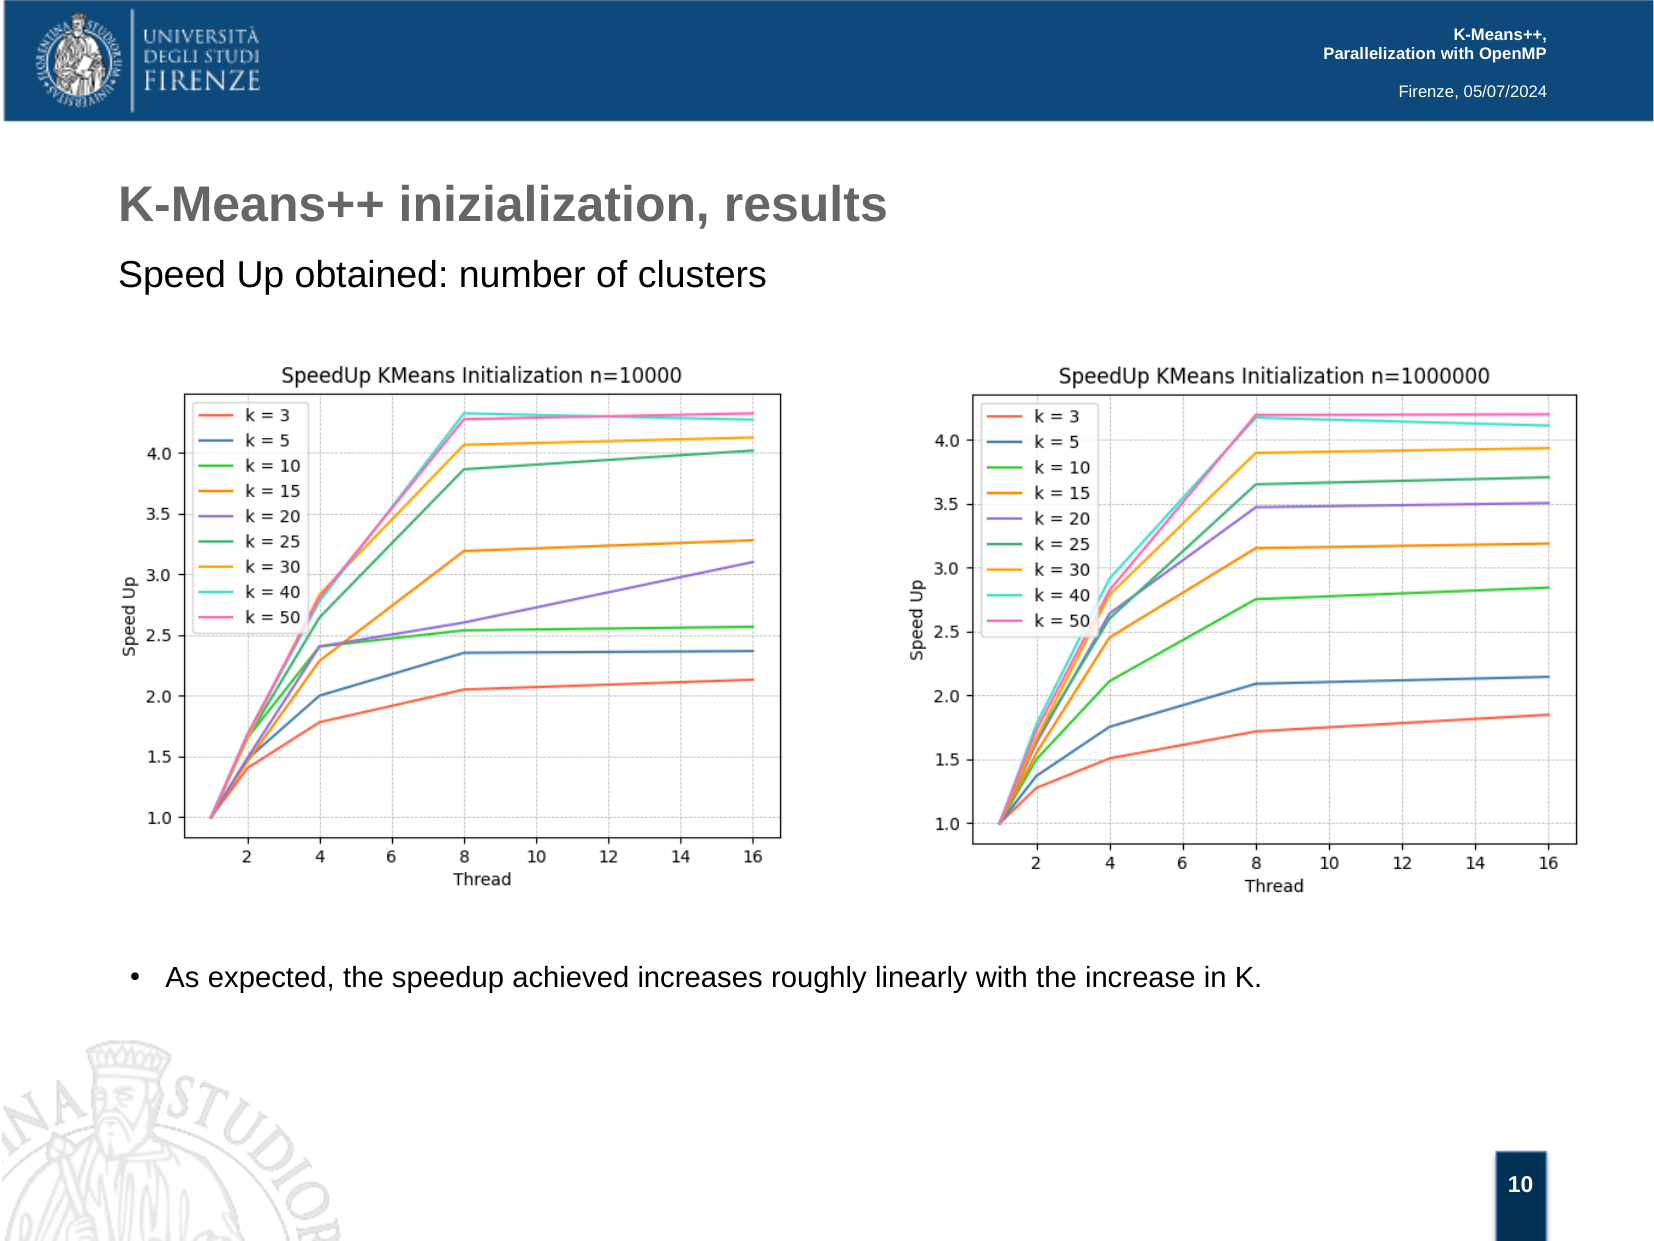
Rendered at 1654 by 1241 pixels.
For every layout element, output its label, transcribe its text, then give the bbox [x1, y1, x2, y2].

picture [2, 0, 1654, 1241]
text_box K-Means++, Parallelization with OpenMP Firenze, 05/07/2024 [685, 24, 1548, 102]
text_box 10 [1505, 1160, 1536, 1208]
text_box As expected, the speedup achieved increases roughly linearly with the increase in K. [129, 949, 1536, 1006]
text_box K-Means++ inizialization, results Speed Up obtained: number of clusters [118, 106, 1152, 338]
